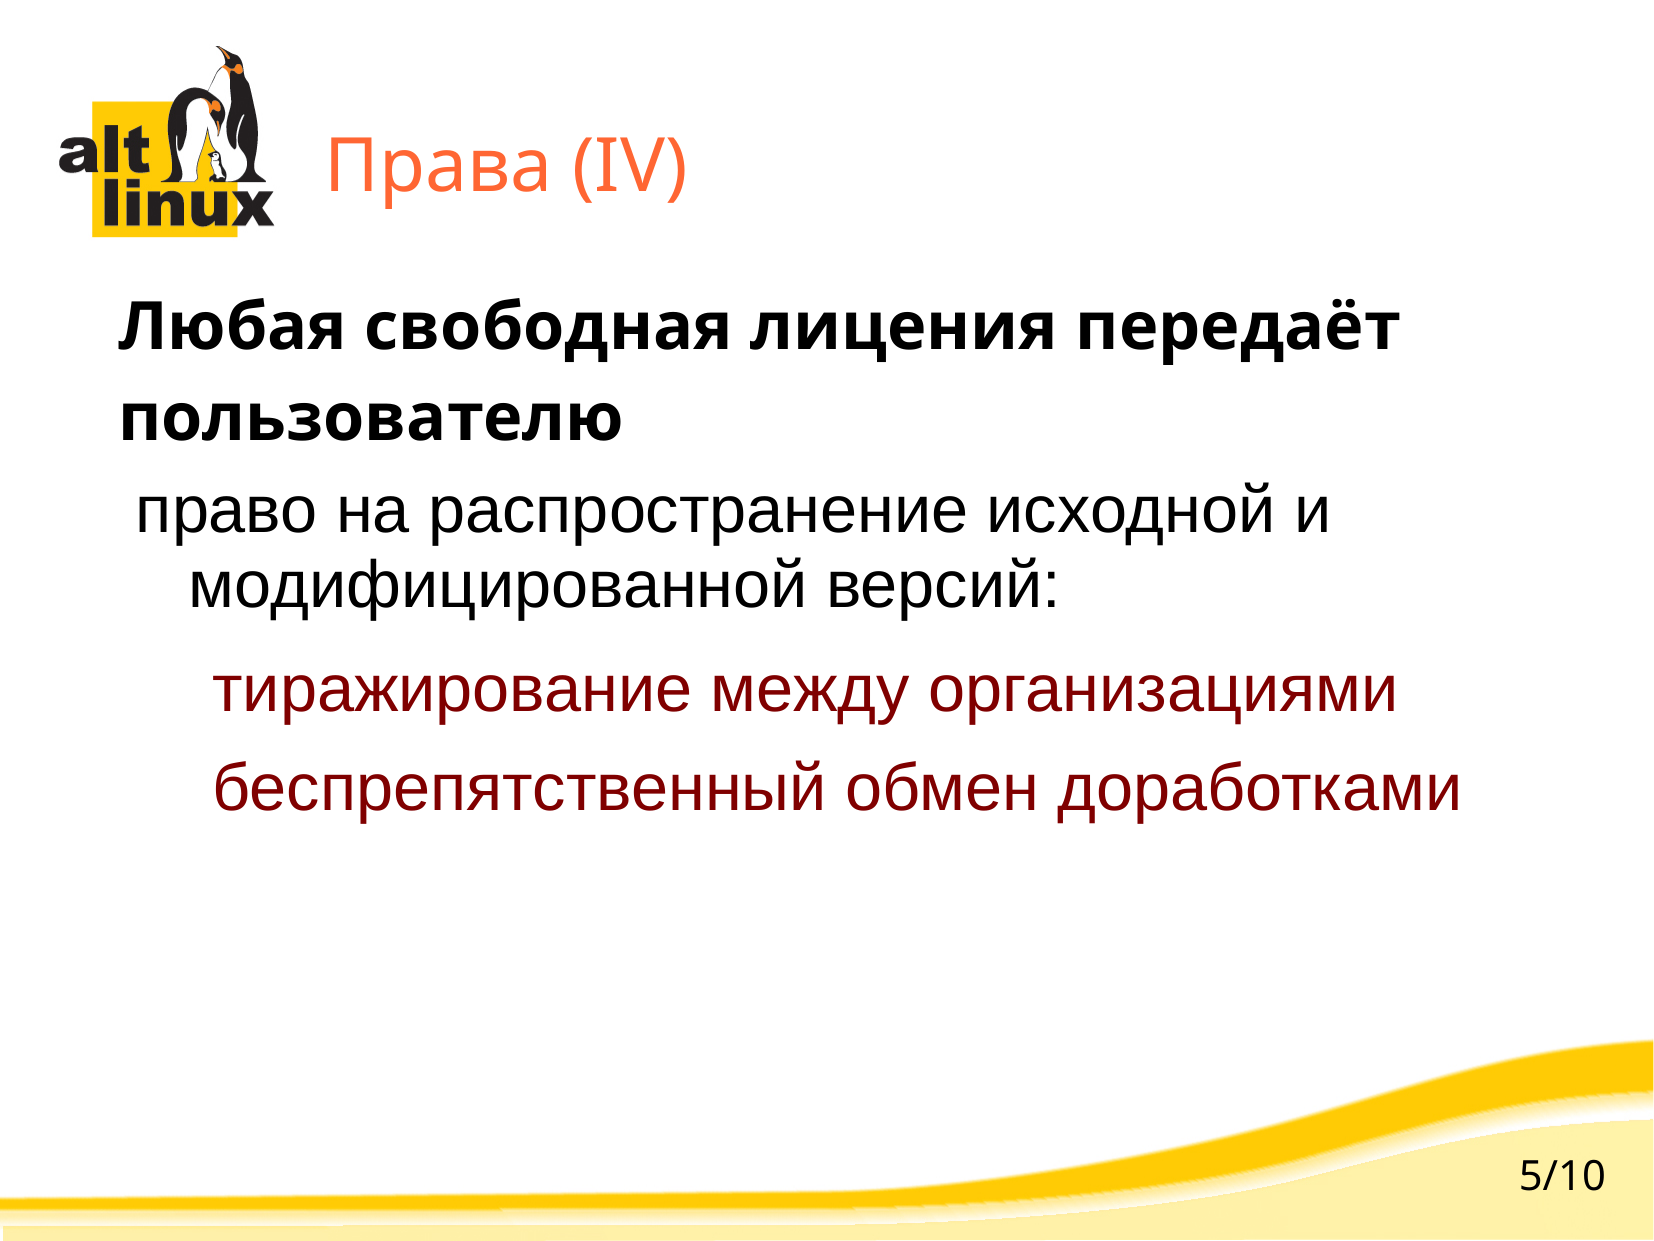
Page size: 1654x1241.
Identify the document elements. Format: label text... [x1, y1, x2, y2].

list право на распространение исходной и модифицированной версий: тиражирование между организациями беспрепятственный обмен доработками [118, 472, 1536, 1063]
title Права (IV) [324, 88, 1536, 237]
text_box 5/10 [1476, 1149, 1607, 1198]
picture [0, 0, 1654, 1241]
title Любая свободная лицения передаёт пользователю [118, 291, 1536, 447]
